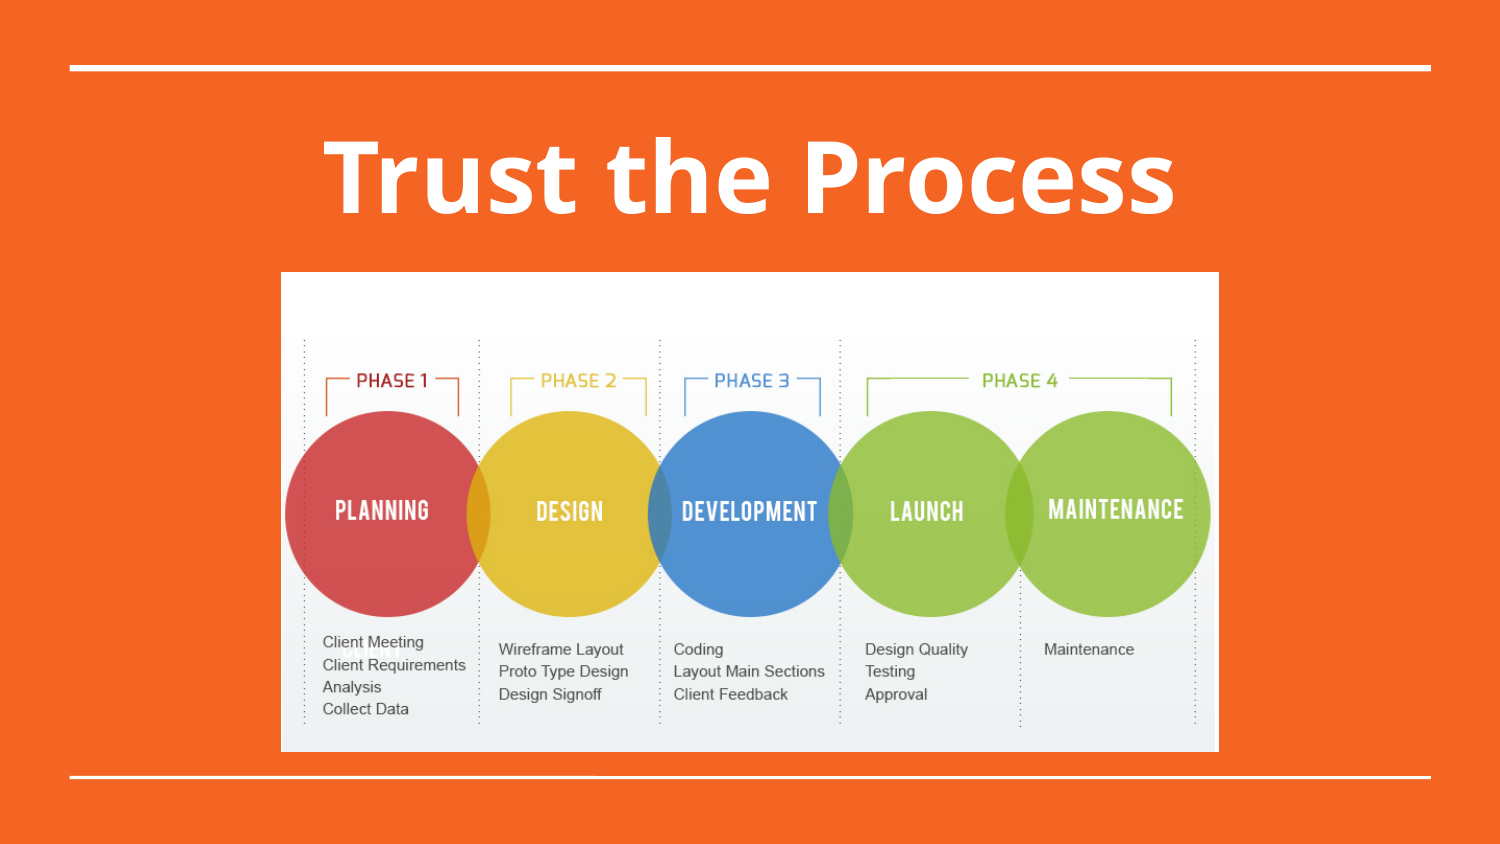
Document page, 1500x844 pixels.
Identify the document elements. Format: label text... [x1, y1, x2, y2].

title Trust the Process [69, 95, 1431, 252]
picture [281, 272, 1219, 752]
